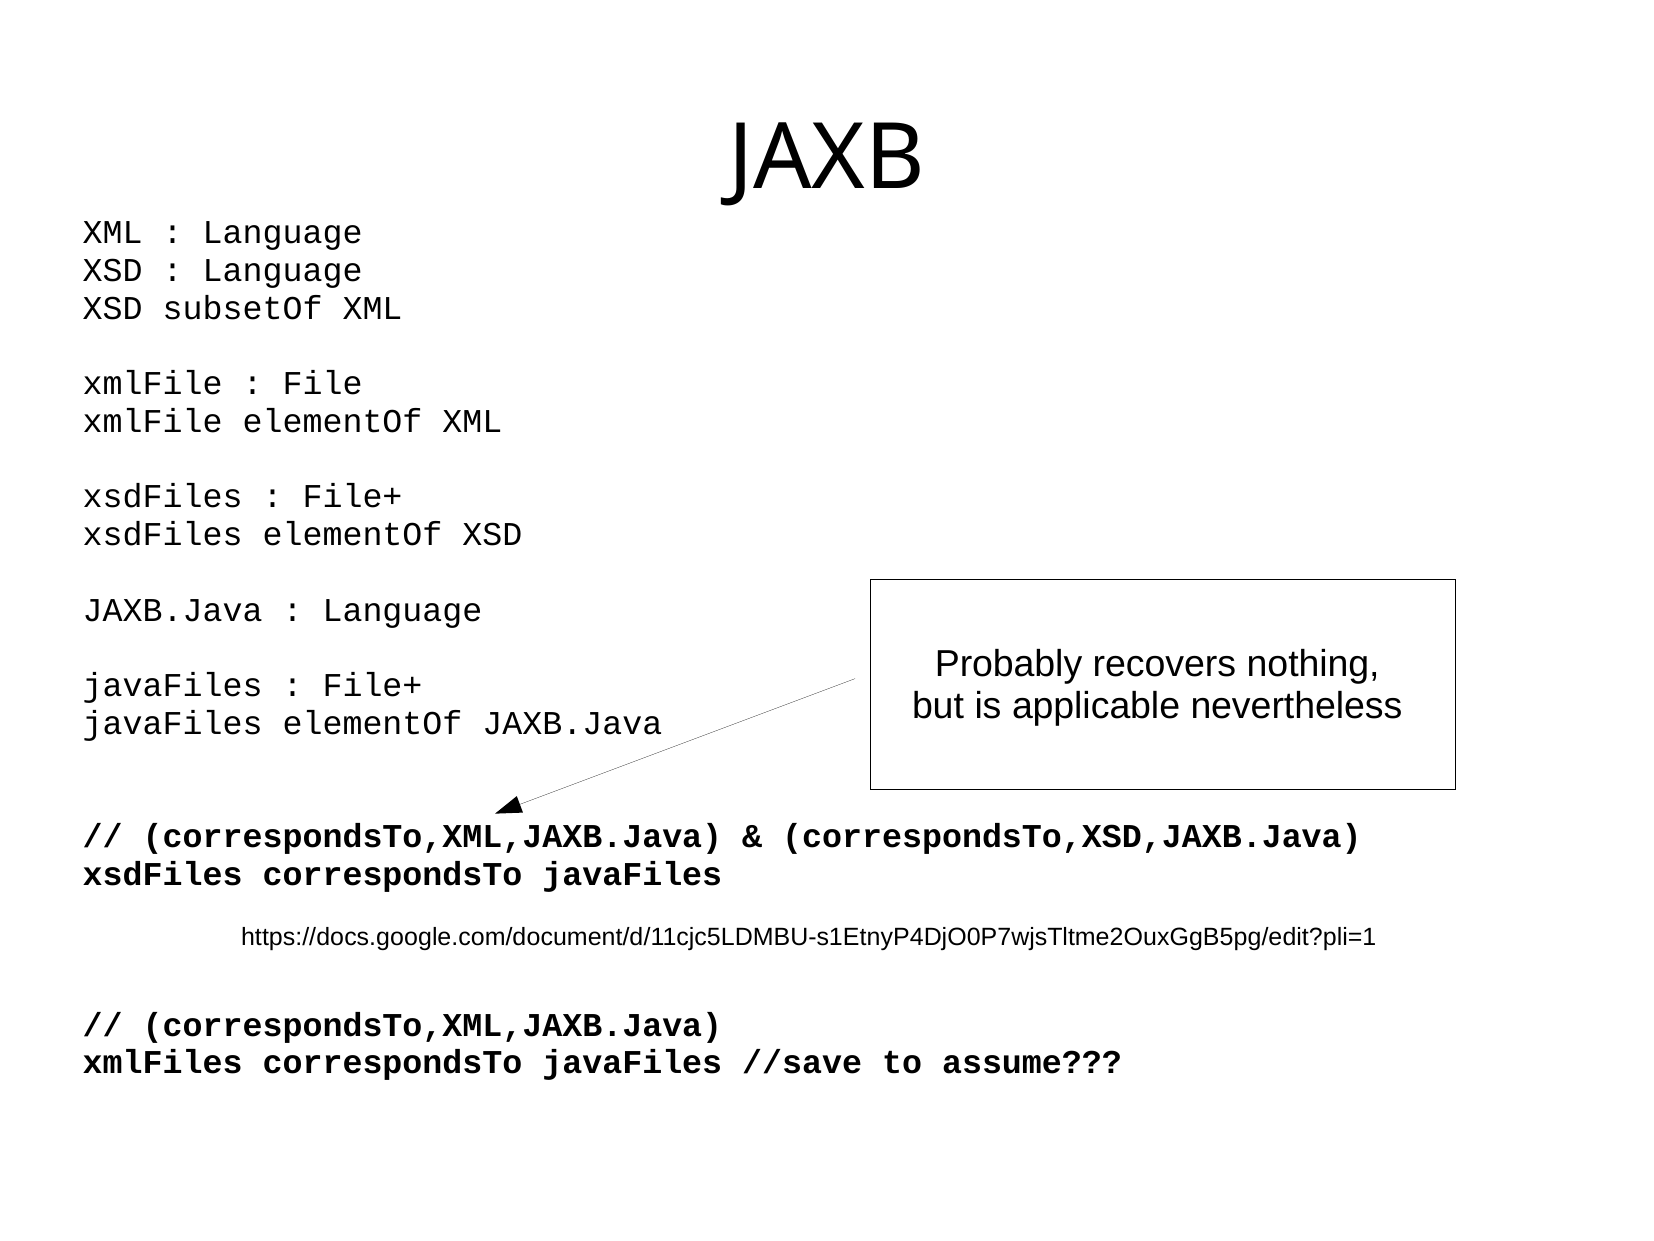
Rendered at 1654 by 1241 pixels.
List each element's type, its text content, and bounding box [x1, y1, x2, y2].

text_box https://docs.google.com/document/d/11cjc5LDMBU-s1EtnyP4DjO0P7wjsTltme2OuxGgB5pg/edit?pli=1 [105, 915, 1516, 959]
subtitle XML : Language XSD : Language XSD subsetOf XML xmlFile : File xmlFile elementOf XML xsdFiles : File+ xsdFiles elementOf XSD JAXB.Java : Language javaFiles : File+ javaFiles elementOf JAXB.Java // (correspondsTo,XML,JAXB.Java) & (correspondsTo,XSD,JAXB.Java) xsdFiles correspondsTo javaFiles // (correspondsTo,XML,JAXB.Java) xmlFiles correspondsTo javaFiles //save to assume??? [82, 215, 1571, 1084]
title JAXB [82, 49, 1571, 215]
text_box Probably recovers nothing, but is applicable nevertheless [870, 579, 1456, 790]
